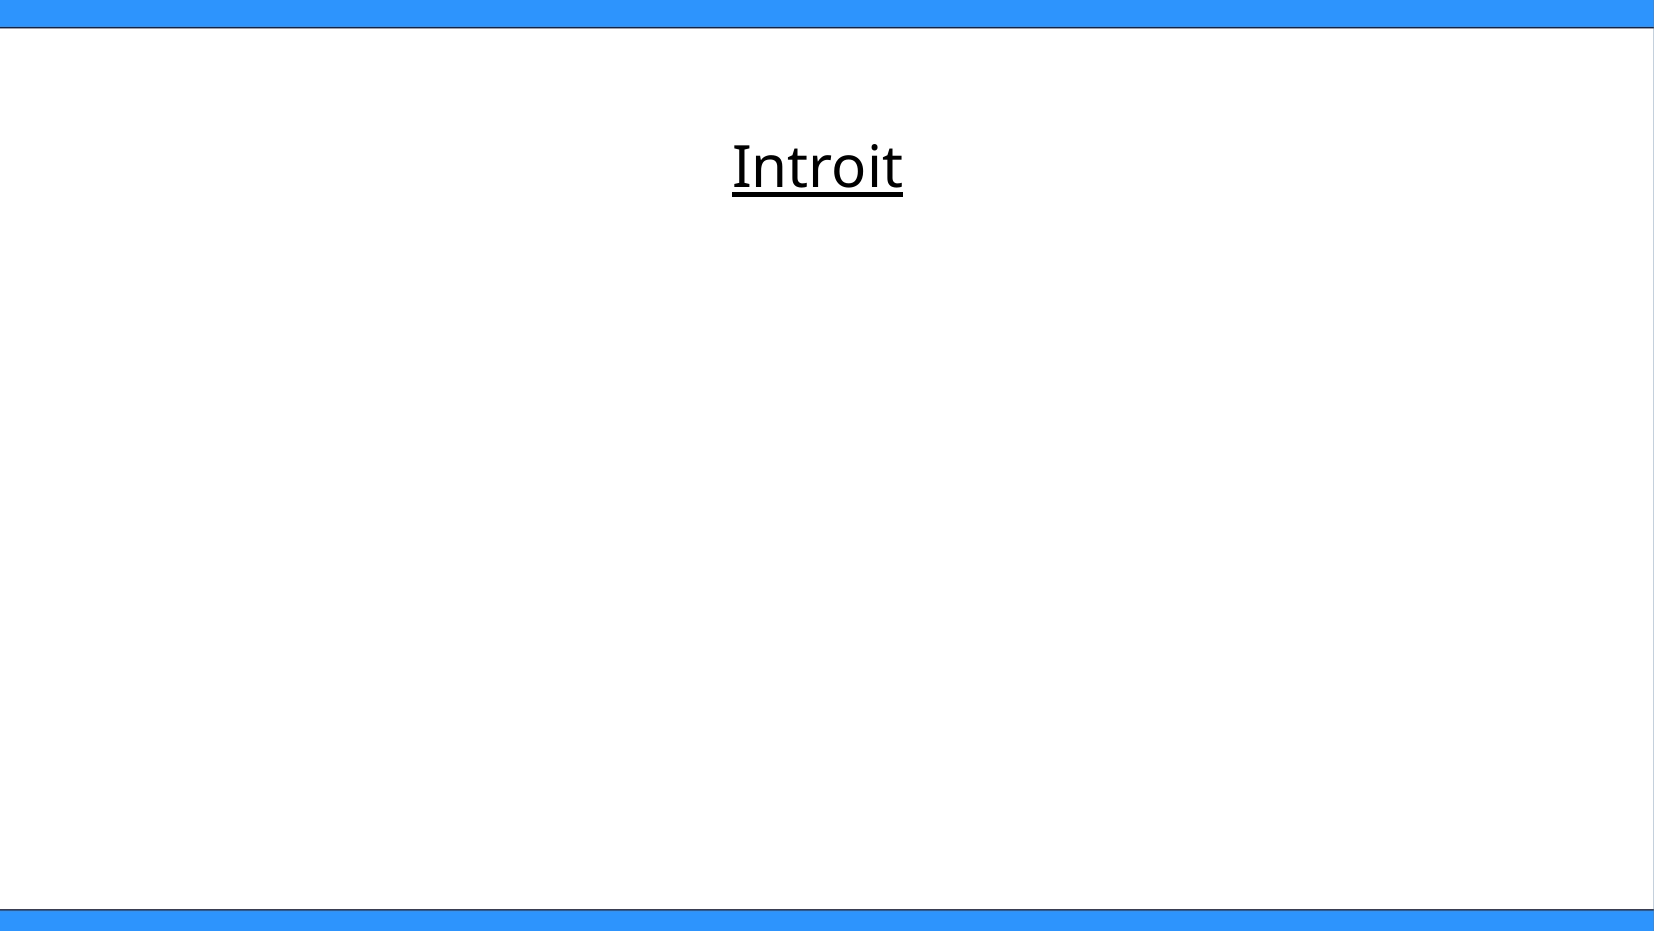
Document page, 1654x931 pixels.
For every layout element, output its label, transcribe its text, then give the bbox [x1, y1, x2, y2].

text_box Introit [105, 78, 1531, 241]
picture [0, 0, 1654, 931]
